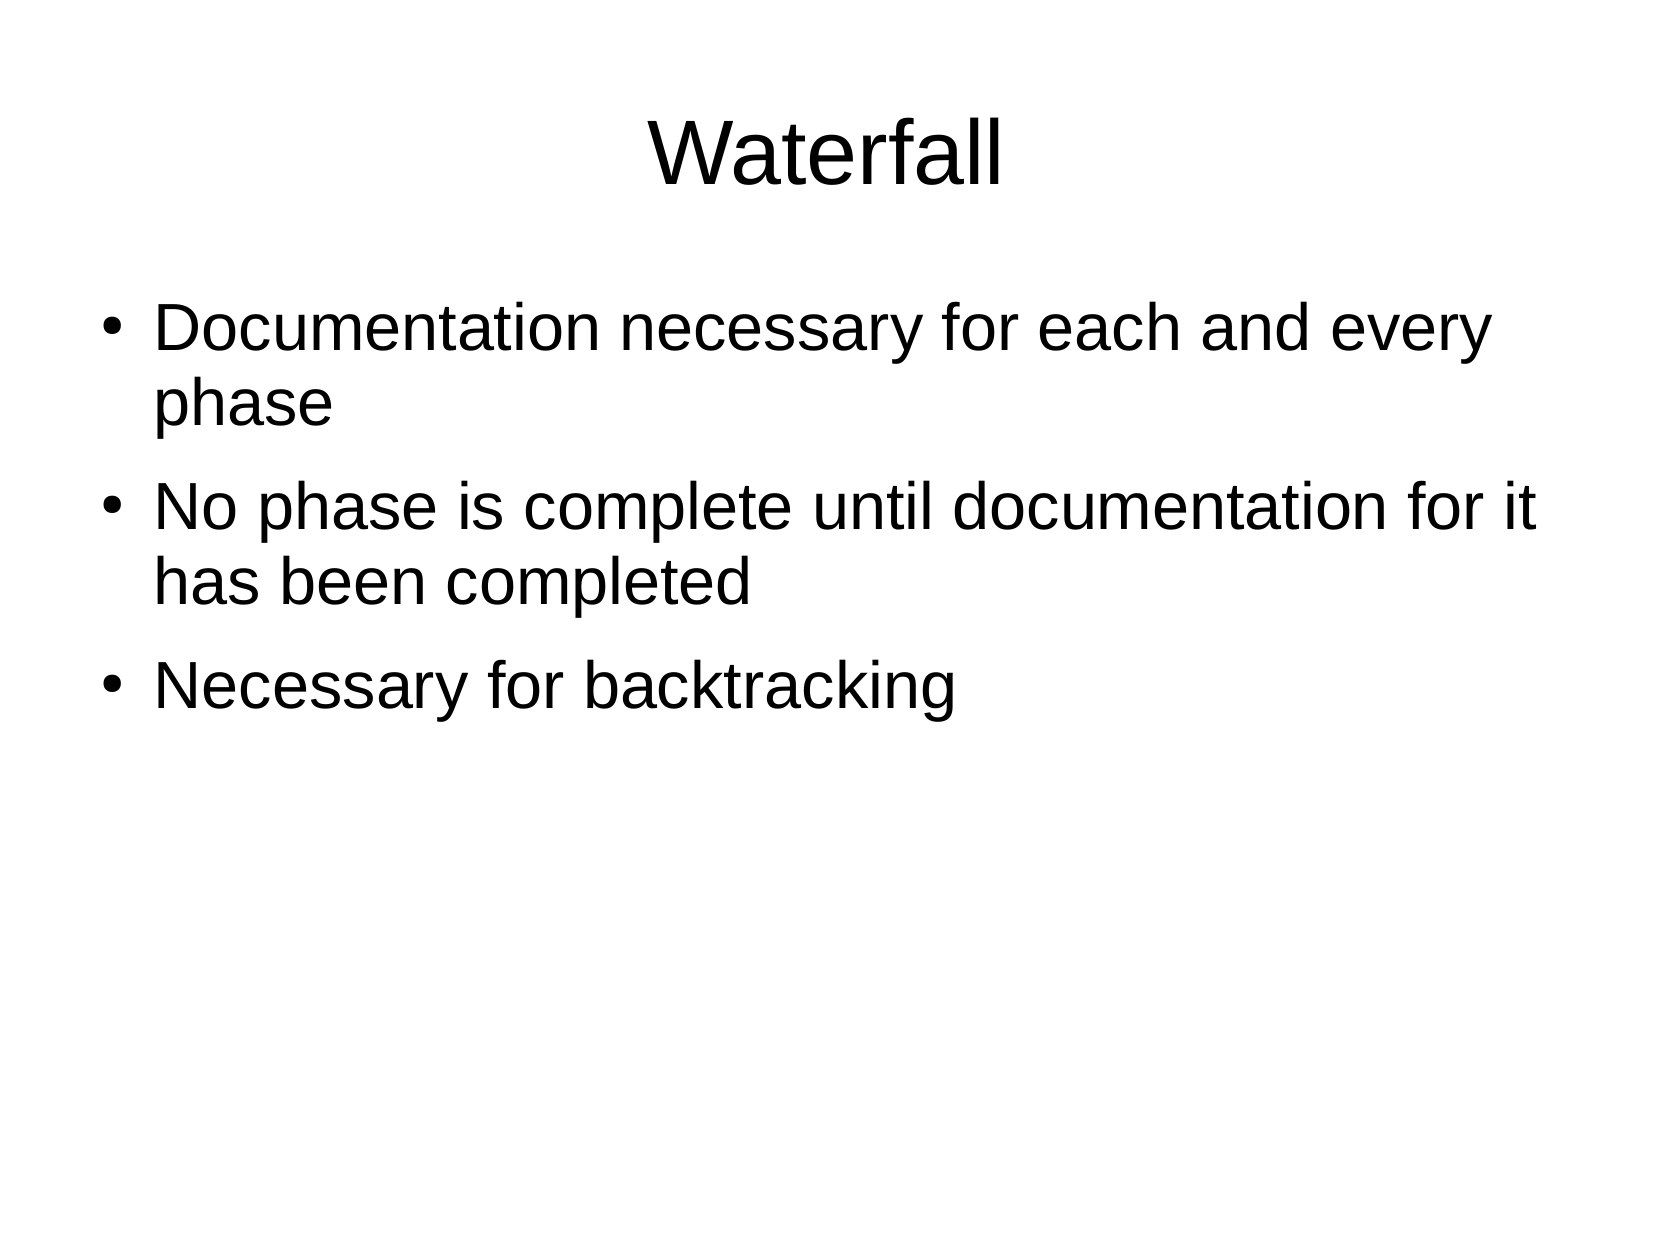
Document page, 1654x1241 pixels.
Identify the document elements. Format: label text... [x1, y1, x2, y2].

title Waterfall [82, 49, 1571, 257]
list Documentation necessary for each and every phase No phase is complete until documentation for it has been completed Necessary for backtracking [82, 290, 1571, 1010]
